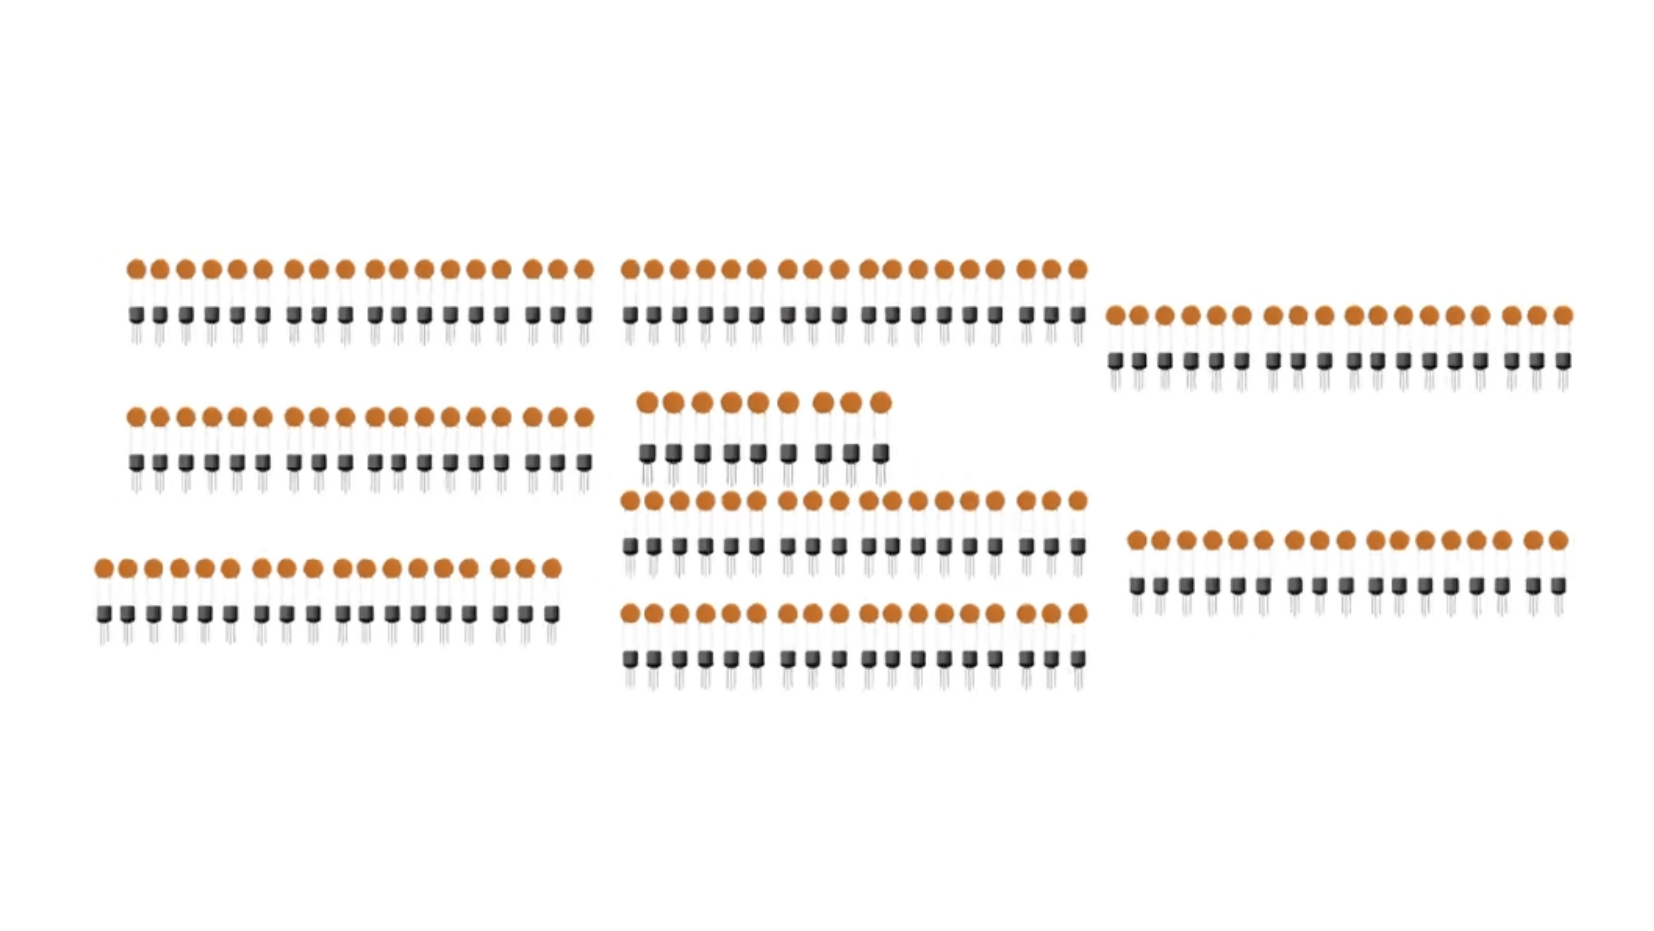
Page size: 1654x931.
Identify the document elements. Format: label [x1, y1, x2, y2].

picture [88, 214, 1575, 723]
